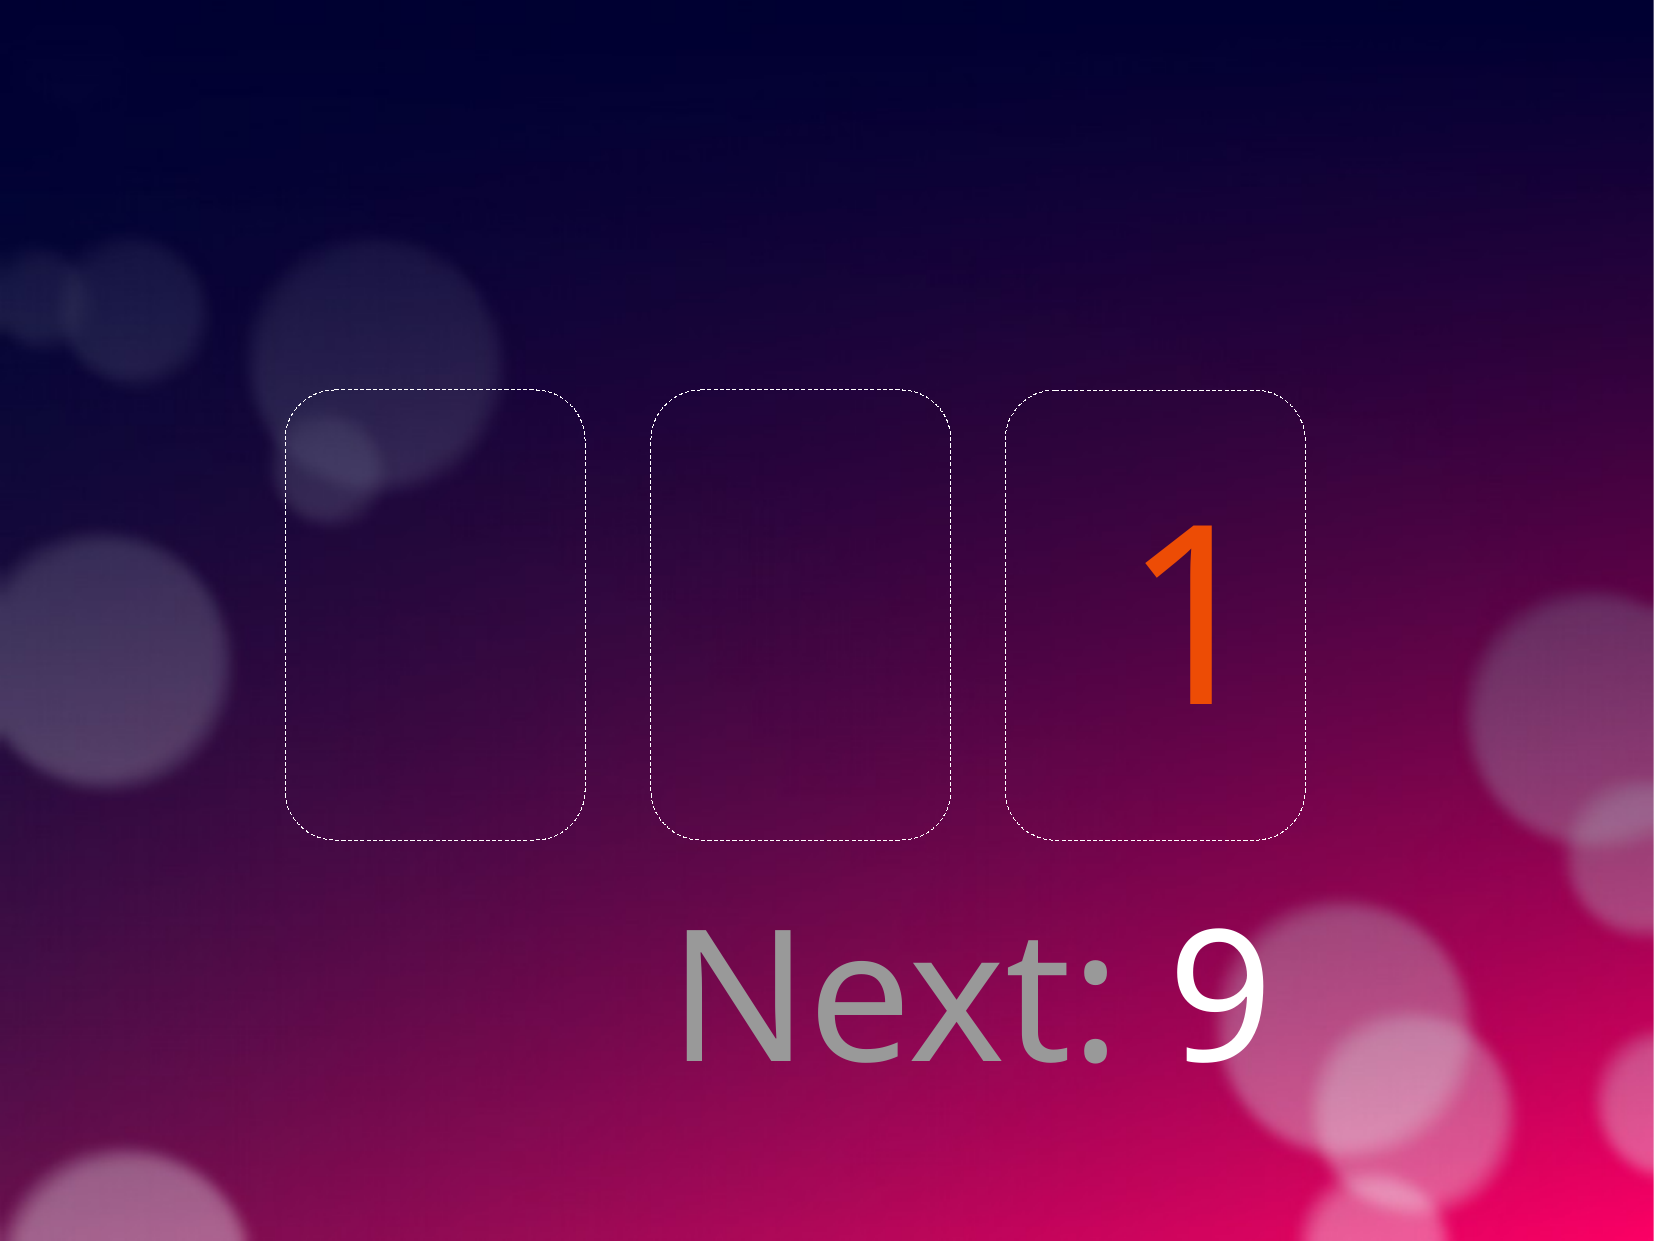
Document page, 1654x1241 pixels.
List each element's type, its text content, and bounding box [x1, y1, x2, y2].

title 1 [905, 360, 1281, 856]
title Next: 9 [510, 839, 1366, 1141]
picture [0, 0, 1654, 1241]
